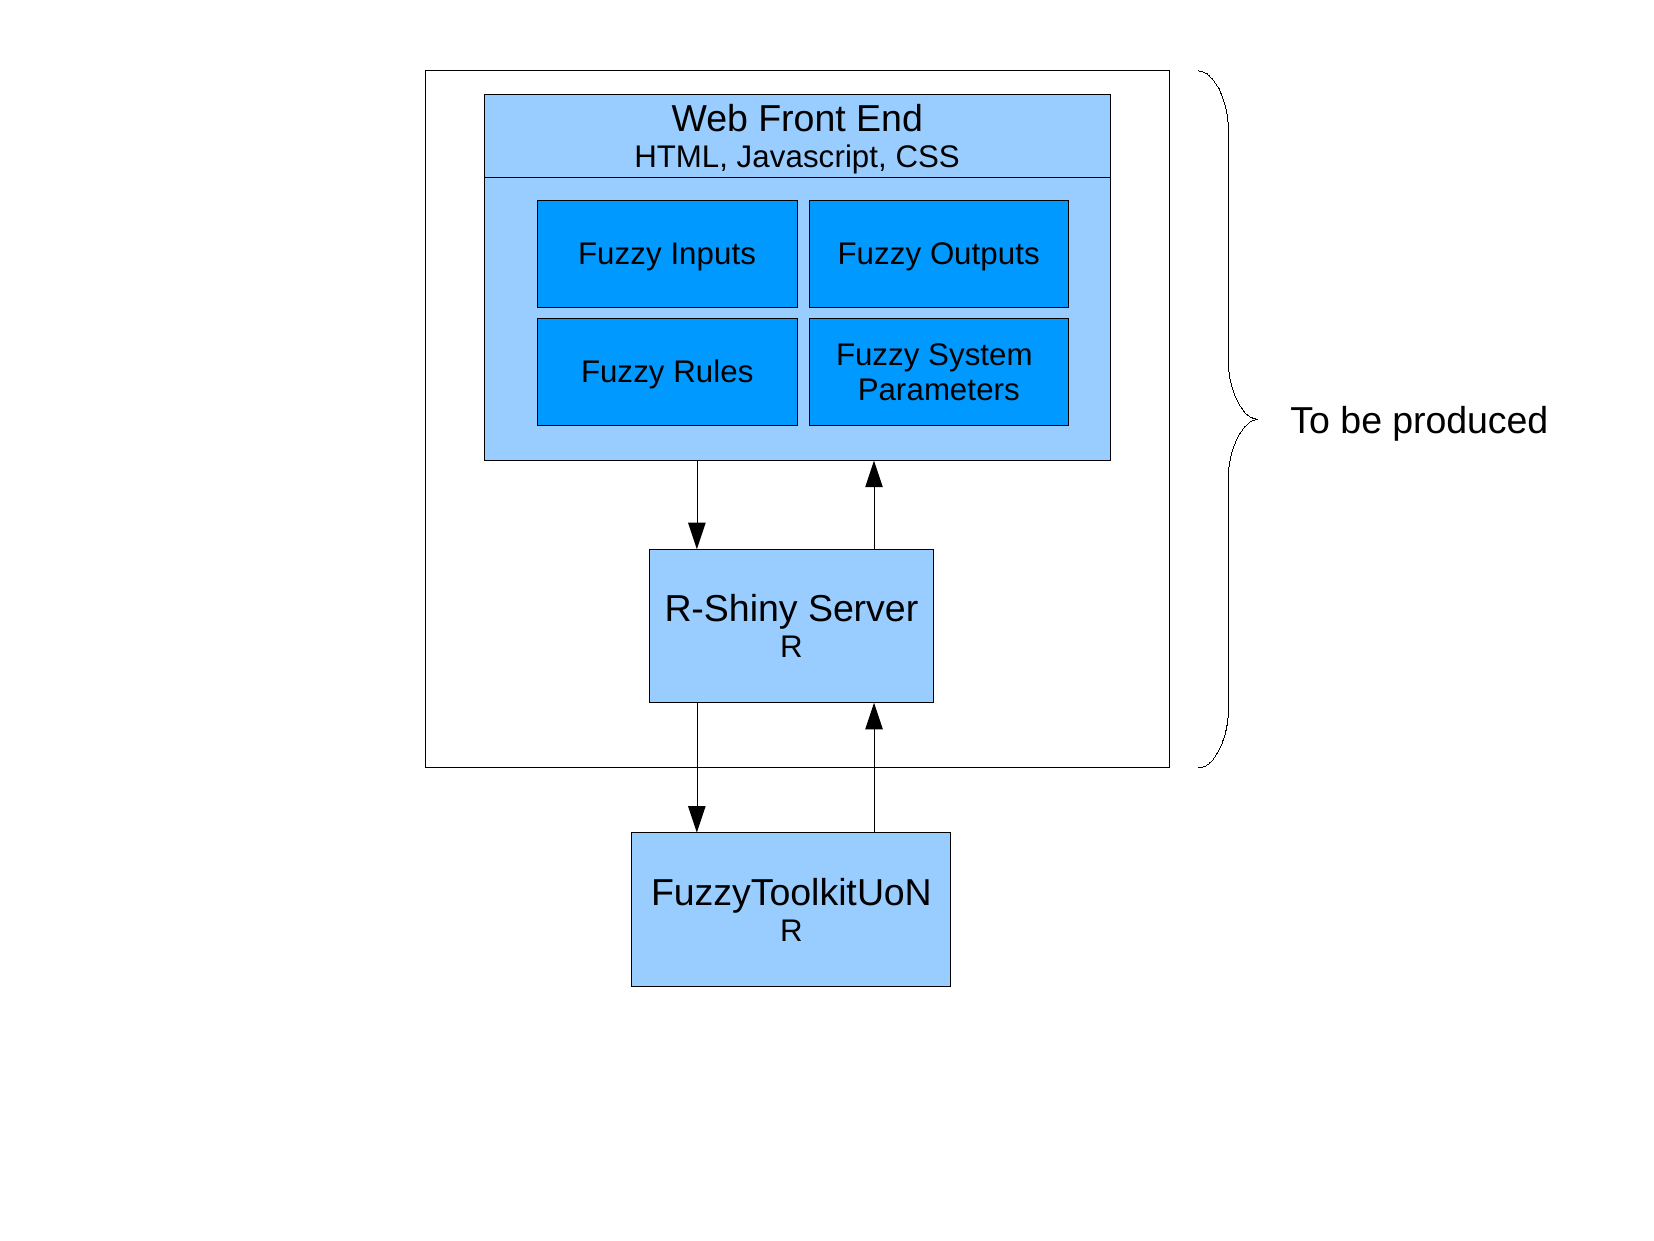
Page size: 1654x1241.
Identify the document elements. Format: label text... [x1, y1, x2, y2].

text_box Web Front End HTML, Javascript, CSS [484, 94, 1111, 178]
text_box [401, 59, 1571, 1040]
text_box To be produced [1275, 392, 1571, 449]
text_box Fuzzy Rules [537, 318, 798, 426]
text_box FuzzyToolkitUoN R [631, 832, 951, 987]
text_box Fuzzy System Parameters [809, 318, 1069, 426]
text_box Fuzzy Inputs [537, 200, 798, 308]
text_box Fuzzy Outputs [809, 200, 1069, 308]
text_box R-Shiny Server R [649, 549, 934, 703]
